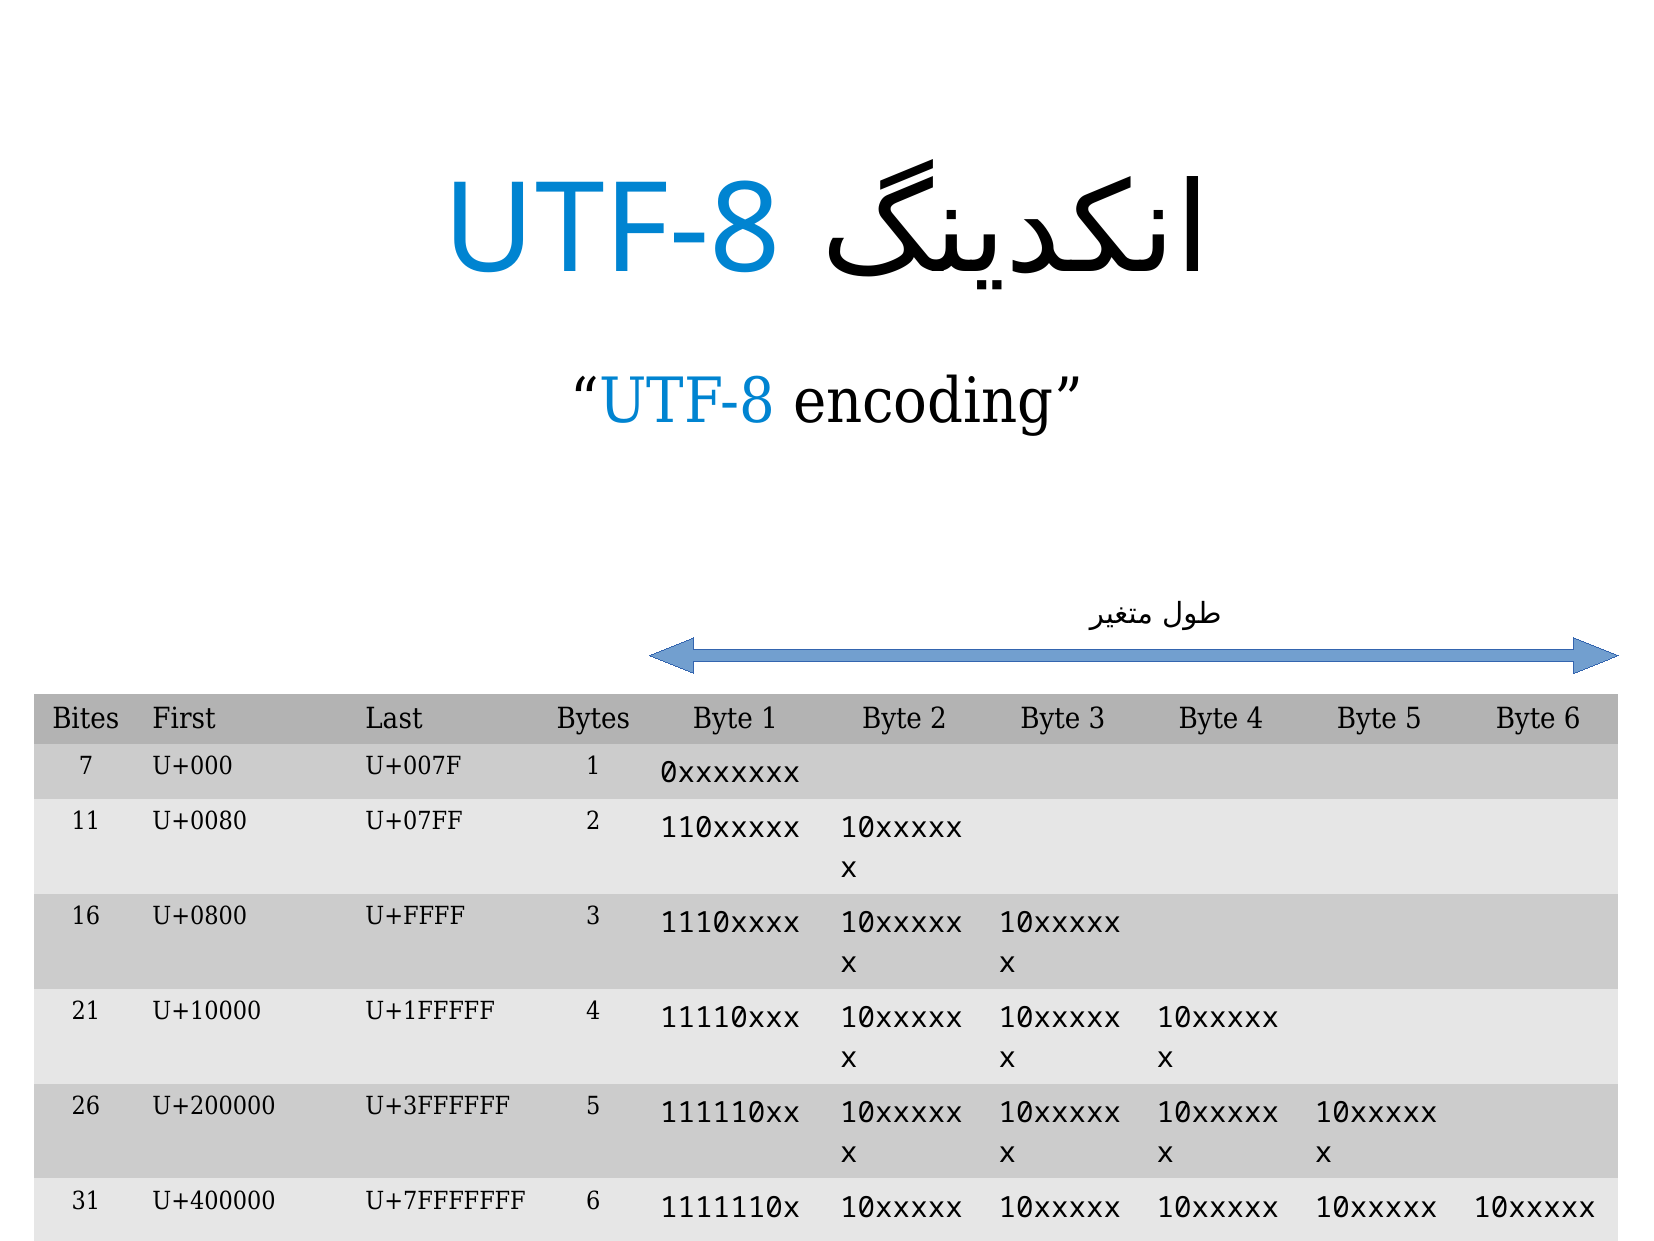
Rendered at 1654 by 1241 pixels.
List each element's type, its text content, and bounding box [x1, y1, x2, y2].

table_header Bytes [541, 694, 645, 744]
table_header Byte 5 [1300, 694, 1458, 744]
table_cell [1300, 894, 1458, 989]
table_cell [1300, 744, 1458, 799]
table_cell 0xxxxxxx [645, 744, 825, 799]
table_cell 10xxxxxx [984, 894, 1142, 989]
text_box انکدینگ UTF-8 “UTF-8 encoding” [82, 49, 1571, 526]
table_cell 10xxxxxx [825, 1084, 984, 1178]
table_cell 6 [541, 1178, 645, 1241]
table_cell [1300, 989, 1458, 1084]
table_cell [1458, 989, 1618, 1084]
text_box طول متغیر [1074, 588, 1242, 638]
table_cell [1142, 894, 1300, 989]
table_cell 110xxxxx [645, 799, 825, 894]
table_cell U+0800 [138, 894, 351, 989]
table_cell 10xxxxxx [1300, 1084, 1458, 1178]
table_cell [984, 744, 1142, 799]
table_cell 10xxxxxx [984, 989, 1142, 1084]
table_cell 10xxxxxx [825, 799, 984, 894]
table_header Byte 2 [825, 694, 984, 744]
table_header Byte 3 [984, 694, 1142, 744]
table_cell [1458, 1084, 1618, 1178]
table_cell 10xxxxxx [825, 894, 984, 989]
table_header Last [351, 694, 541, 744]
table_cell U+1FFFFF [351, 989, 541, 1084]
table_cell 21 [34, 989, 138, 1084]
table_cell 16 [34, 894, 138, 989]
table_cell 1 [541, 744, 645, 799]
table_cell [984, 799, 1142, 894]
table_cell [1142, 799, 1300, 894]
table_header Bites [34, 694, 138, 744]
table_cell 5 [541, 1084, 645, 1178]
table_cell 10xxxxxx [1142, 989, 1300, 1084]
table_cell 31 [34, 1178, 138, 1241]
table_cell U+0080 [138, 799, 351, 894]
table_cell U+10000 [138, 989, 351, 1084]
table_cell 10xxxxxx [1458, 1178, 1618, 1241]
table_cell [1300, 799, 1458, 894]
table_cell 1111110x [645, 1178, 825, 1241]
table_cell 10xxxxxx [825, 1178, 984, 1241]
table_cell 11 [34, 799, 138, 894]
table_cell U+FFFF [351, 894, 541, 989]
table_cell 11110xxx [645, 989, 825, 1084]
table_cell U+3FFFFFF [351, 1084, 541, 1178]
table_cell 7 [34, 744, 138, 799]
table_cell 2 [541, 799, 645, 894]
table_cell 3 [541, 894, 645, 989]
table_cell [1458, 744, 1618, 799]
table_cell [1458, 799, 1618, 894]
table_cell U+400000 [138, 1178, 351, 1241]
table_cell 10xxxxxx [1142, 1084, 1300, 1178]
table_cell [1142, 744, 1300, 799]
table_header First [138, 694, 351, 744]
table_cell 10xxxxxx [825, 989, 984, 1084]
table_cell U+200000 [138, 1084, 351, 1178]
table_cell 10xxxxxx [1142, 1178, 1300, 1241]
table_cell U+007F [351, 744, 541, 799]
table_cell U+000 [138, 744, 351, 799]
table_cell 26 [34, 1084, 138, 1178]
table_header Byte 6 [1458, 694, 1618, 744]
table_cell [825, 744, 984, 799]
table_cell 10xxxxxx [1300, 1178, 1458, 1241]
table_cell 111110xx [645, 1084, 825, 1178]
table_header Byte 1 [645, 694, 825, 744]
table_cell 1110xxxx [645, 894, 825, 989]
table_cell 4 [541, 989, 645, 1084]
table_cell 10xxxxxx [984, 1178, 1142, 1241]
table_cell [1458, 894, 1618, 989]
text_box [649, 637, 1619, 674]
table_cell U+7FFFFFFF [351, 1178, 541, 1241]
table_cell U+07FF [351, 799, 541, 894]
table_header Byte 4 [1142, 694, 1300, 744]
table_cell 10xxxxxx [984, 1084, 1142, 1178]
